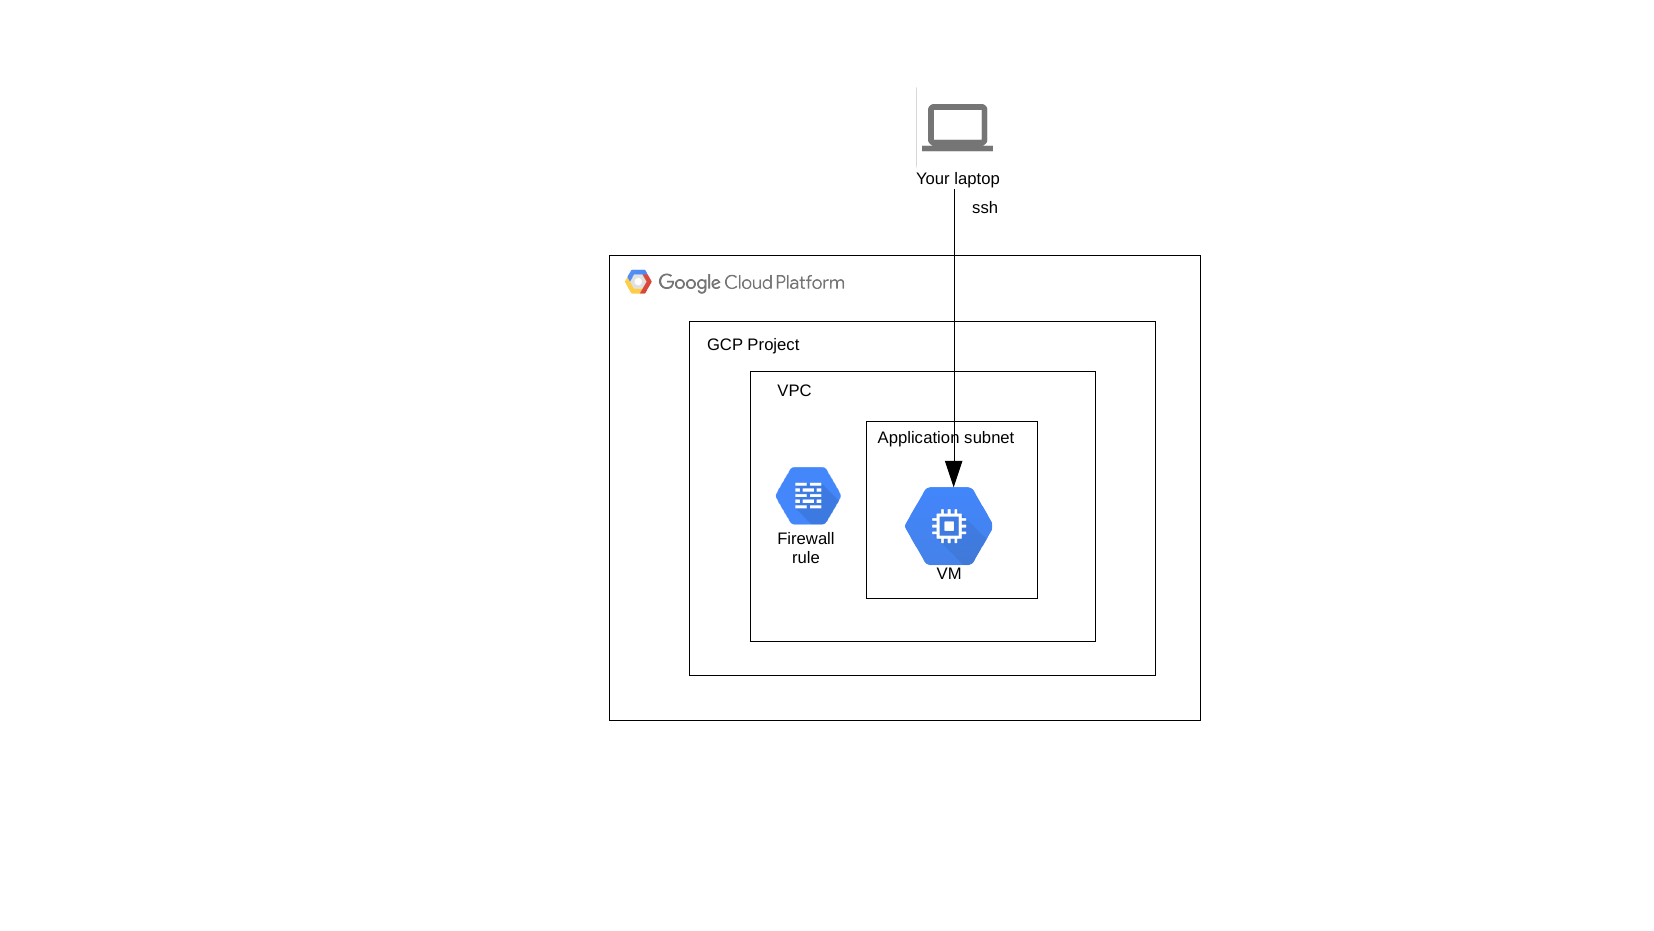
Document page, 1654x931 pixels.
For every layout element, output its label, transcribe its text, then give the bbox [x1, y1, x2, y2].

picture [922, 92, 993, 162]
text_box GCP Project [692, 327, 841, 380]
picture [622, 267, 846, 296]
text_box Application subnet [862, 421, 1030, 455]
text_box [916, 86, 999, 162]
picture [774, 464, 843, 521]
text_box ssh [957, 190, 1014, 225]
picture [905, 487, 993, 566]
text_box [609, 255, 1201, 721]
text_box VM [921, 557, 977, 591]
text_box Firewall rule [762, 521, 850, 575]
text_box Your laptop [901, 162, 1022, 215]
text_box VPC [762, 373, 827, 408]
